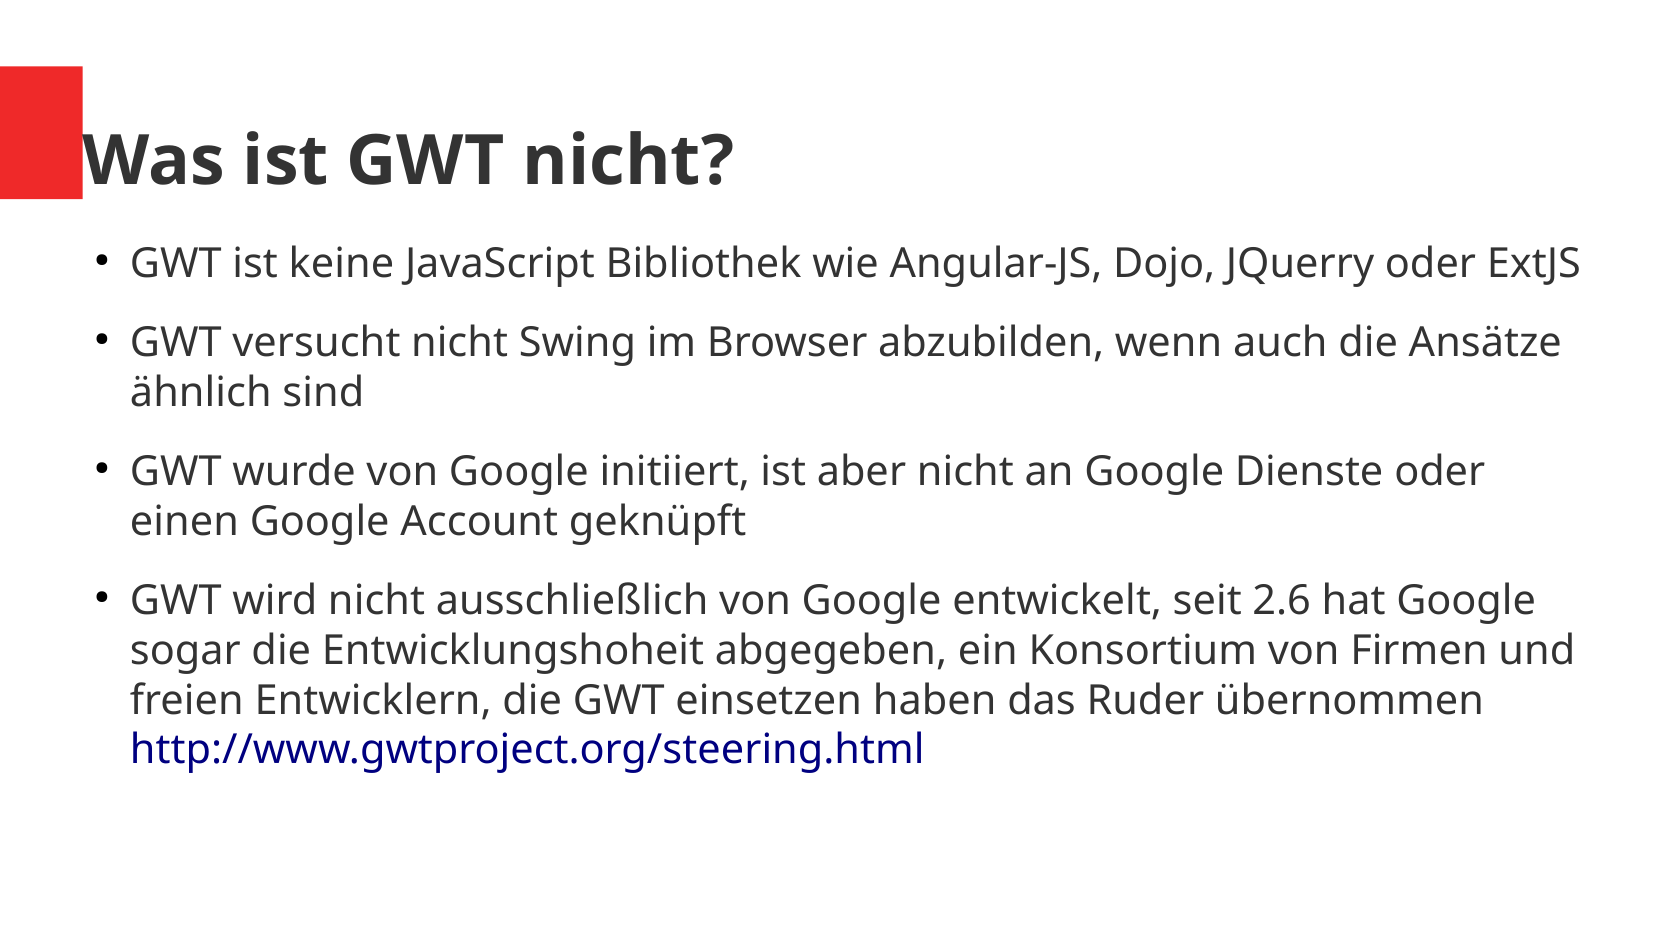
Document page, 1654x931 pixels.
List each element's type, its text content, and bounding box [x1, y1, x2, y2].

title Was ist GWT nicht? [82, 33, 1571, 196]
text_box GWT ist keine JavaScript Bibliothek wie Angular-JS, Dojo, JQuerry oder ExtJS GWT versucht nicht Swing im Browser abzubilden, wenn auch die Ansätze ähnlich sind GWT wurde von Google initiiert, ist aber nicht an Google Dienste oder einen Google Account geknüpft GWT wird nicht ausschließlich von Google entwickelt, seit 2.6 hat Google sogar die Entwicklungshoheit abgegeben, ein Konsortium von Firmen und freien Entwicklern, die GWT einsetzen haben das Ruder übernommen http://www.gwtproject.org/steering.html [94, 236, 1603, 792]
